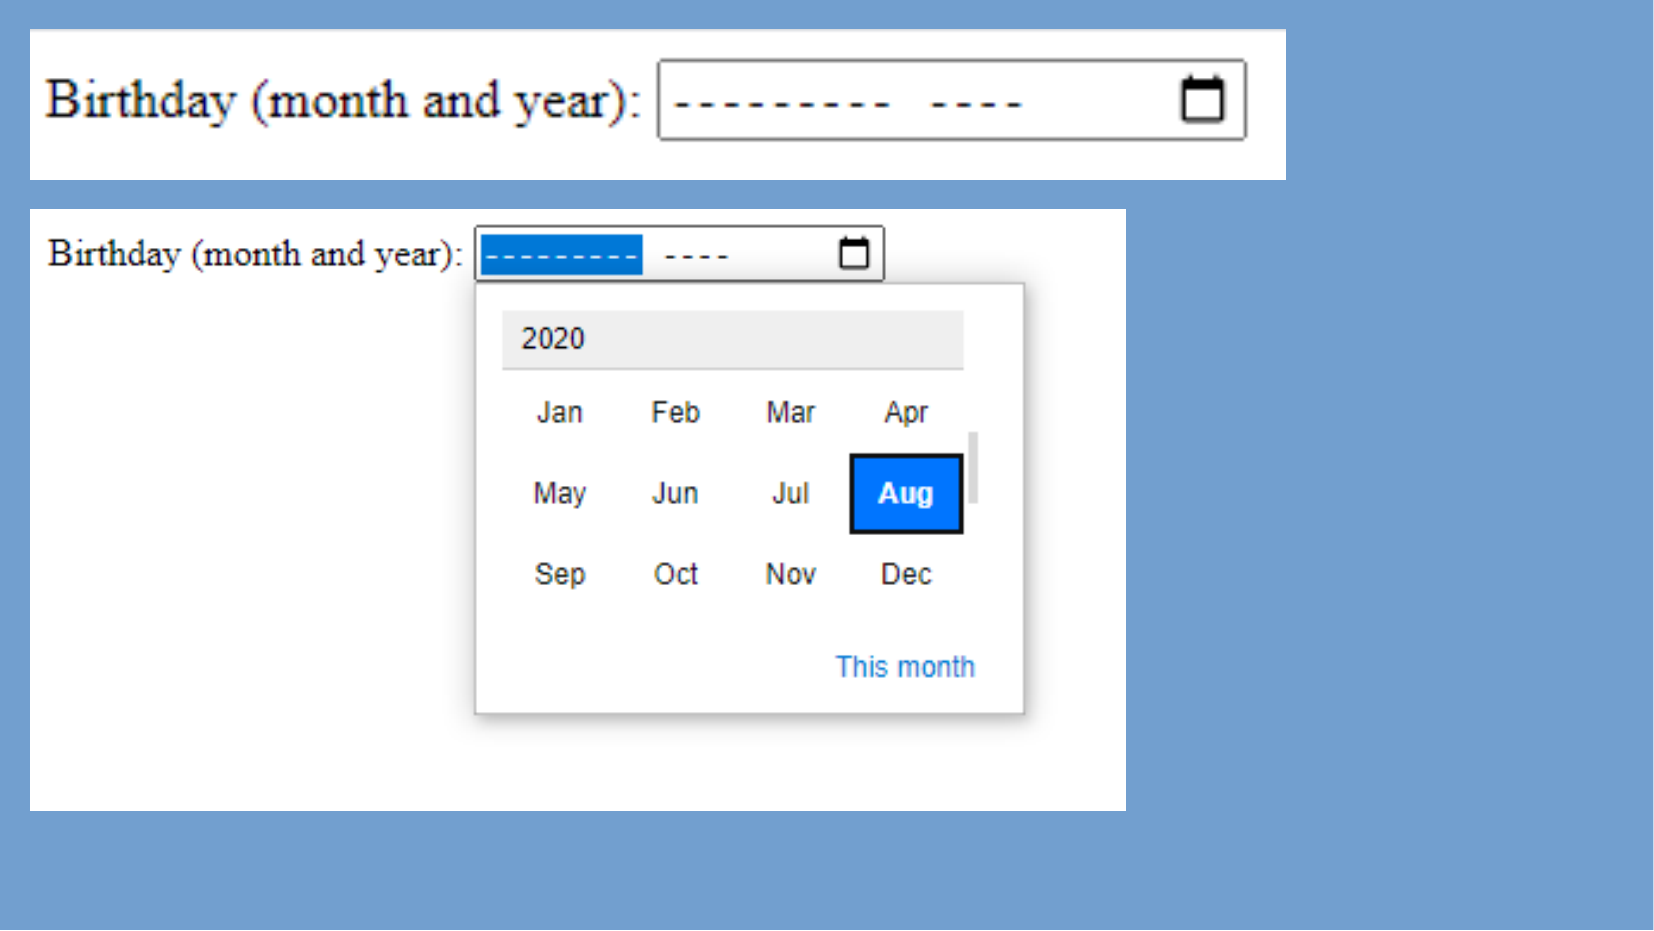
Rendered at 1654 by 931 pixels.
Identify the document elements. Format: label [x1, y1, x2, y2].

picture [30, 209, 1126, 811]
picture [30, 29, 1286, 181]
